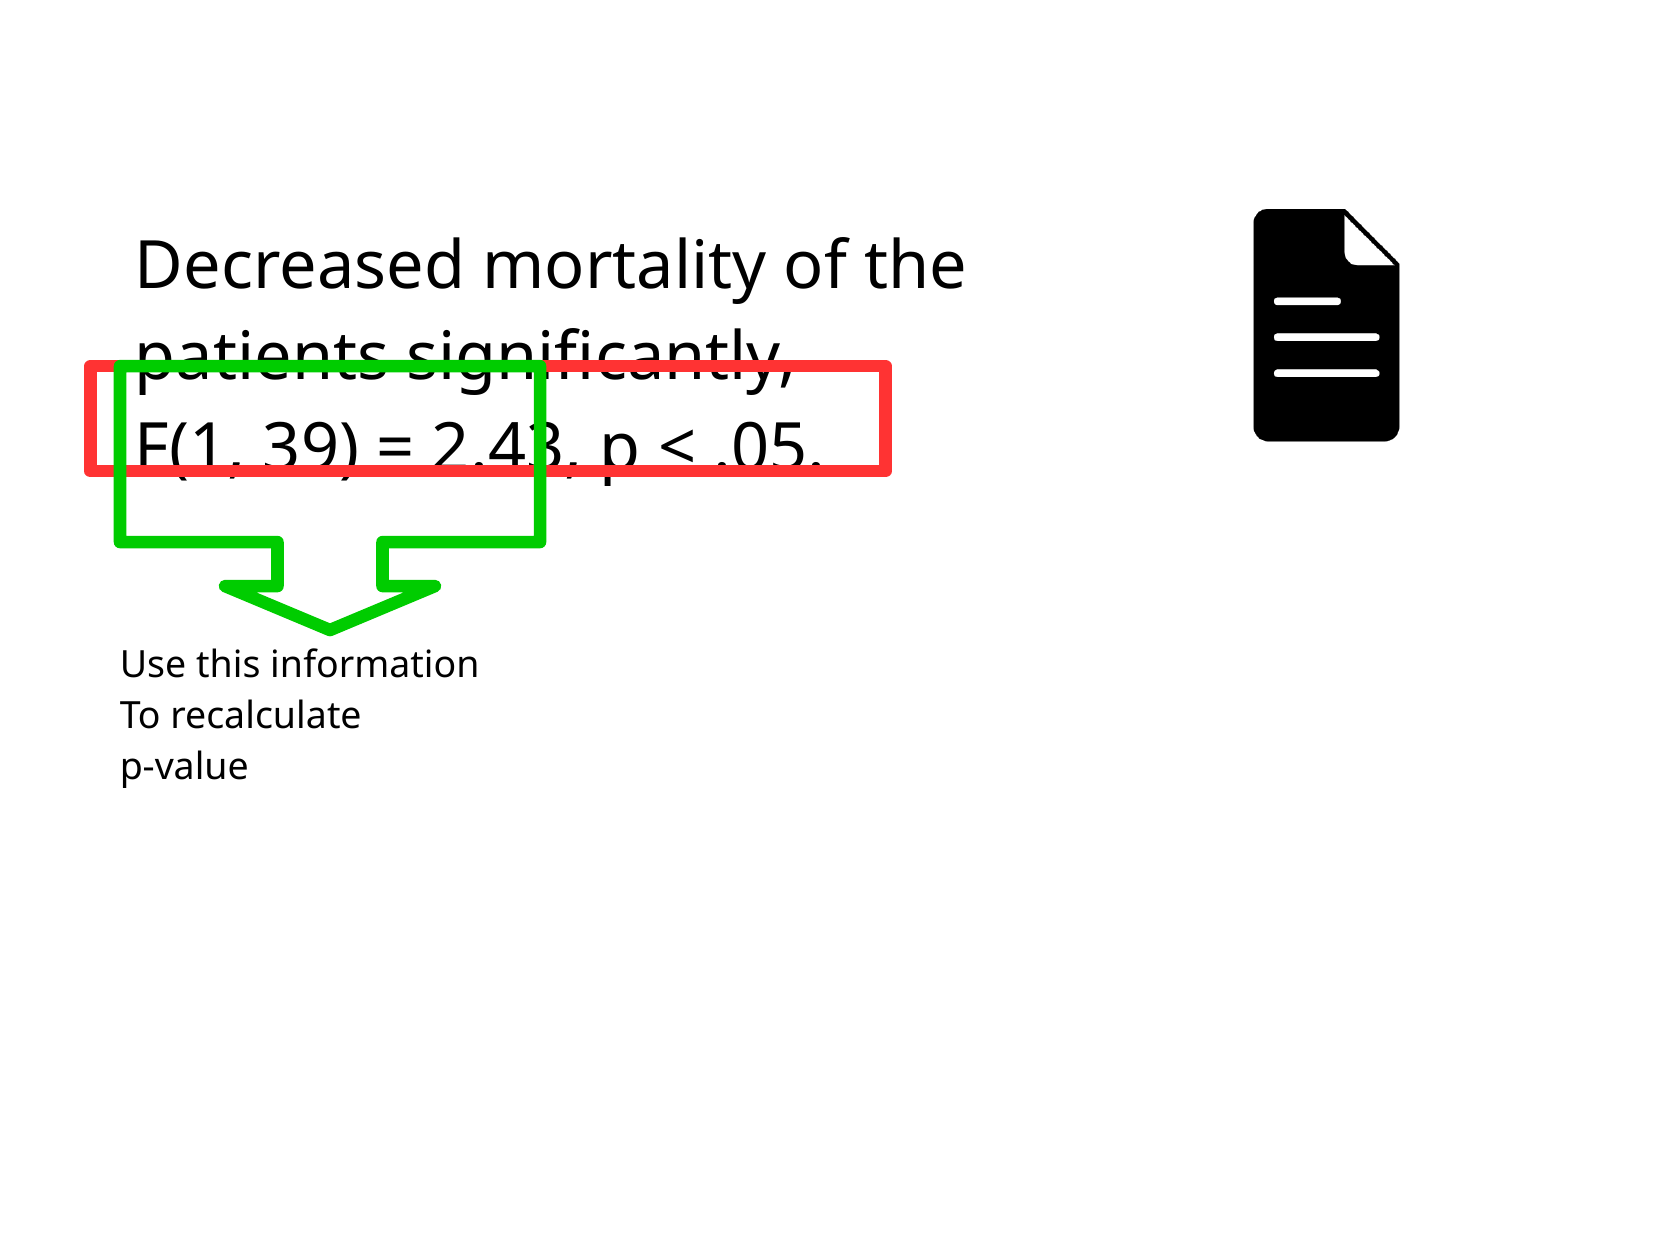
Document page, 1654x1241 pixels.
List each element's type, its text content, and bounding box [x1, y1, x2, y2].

text_box Decreased mortality of the patients significantly, F(1, 39) = 2.43, p < .05. [127, 373, 533, 465]
picture [1230, 196, 1411, 451]
text_box Use this information To recalculate p-value [105, 630, 676, 780]
text_box Decreased mortality of the patients significantly, F(1, 39) = 2.43, p < .05. [547, 372, 879, 465]
text_box Decreased mortality of the patients significantly, F(1, 39) = 2.43, p < .05. [120, 210, 1066, 467]
